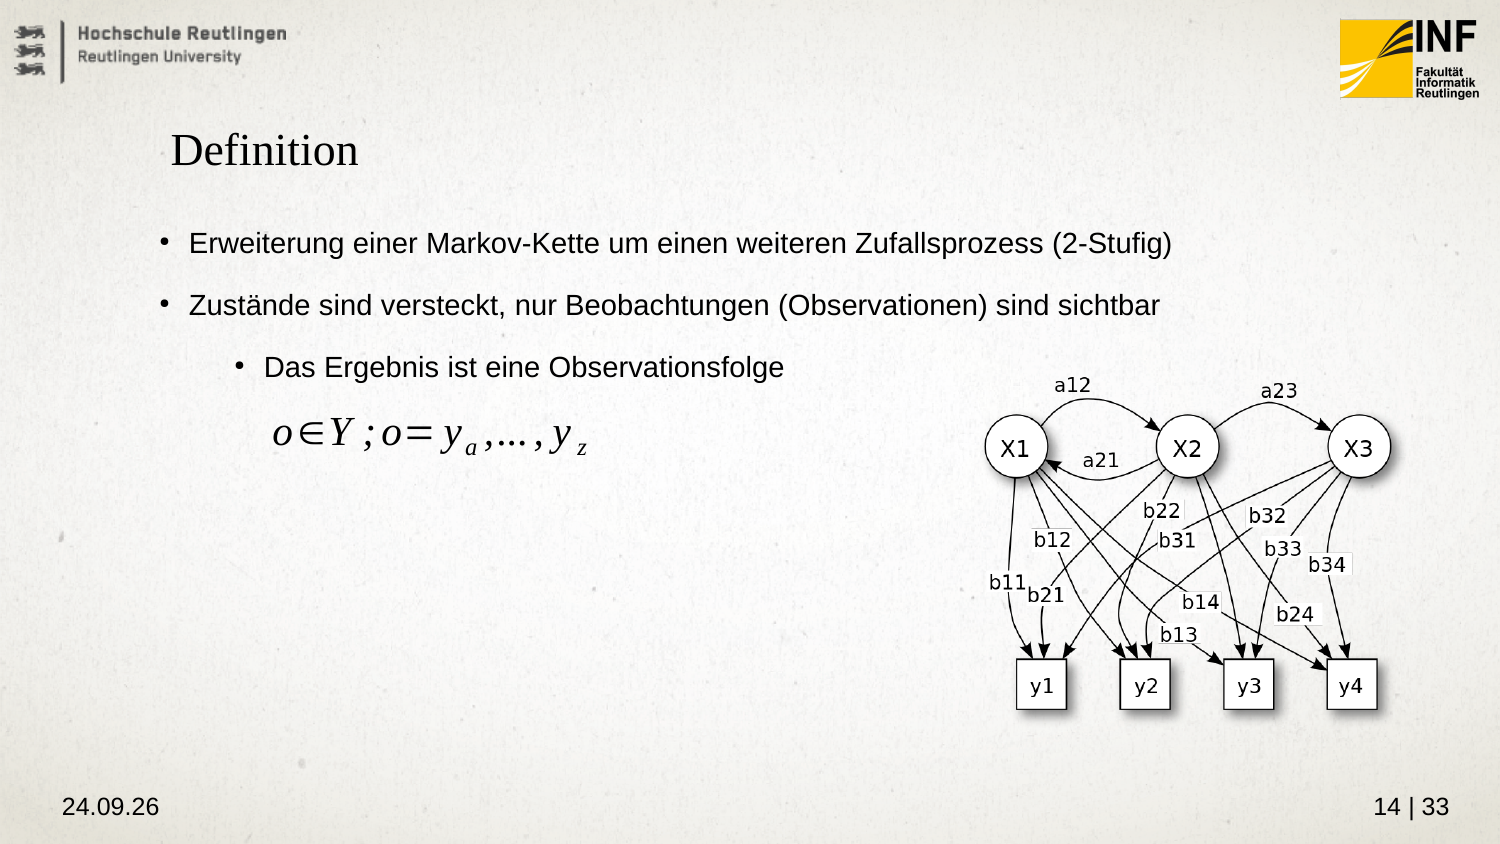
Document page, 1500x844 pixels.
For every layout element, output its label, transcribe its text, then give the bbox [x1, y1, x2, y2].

list Erweiterung einer Markov-Kette um einen weiteren Zufallsprozess (2-Stufig) Zustände sind versteckt, nur Beobachtungen (Observationen) sind sichtbar Das Ergebnis ist eine Observationsfolge [159, 225, 1341, 731]
title Definition [159, 106, 1341, 188]
picture [0, 0, 1500, 844]
chart [259, 408, 599, 461]
